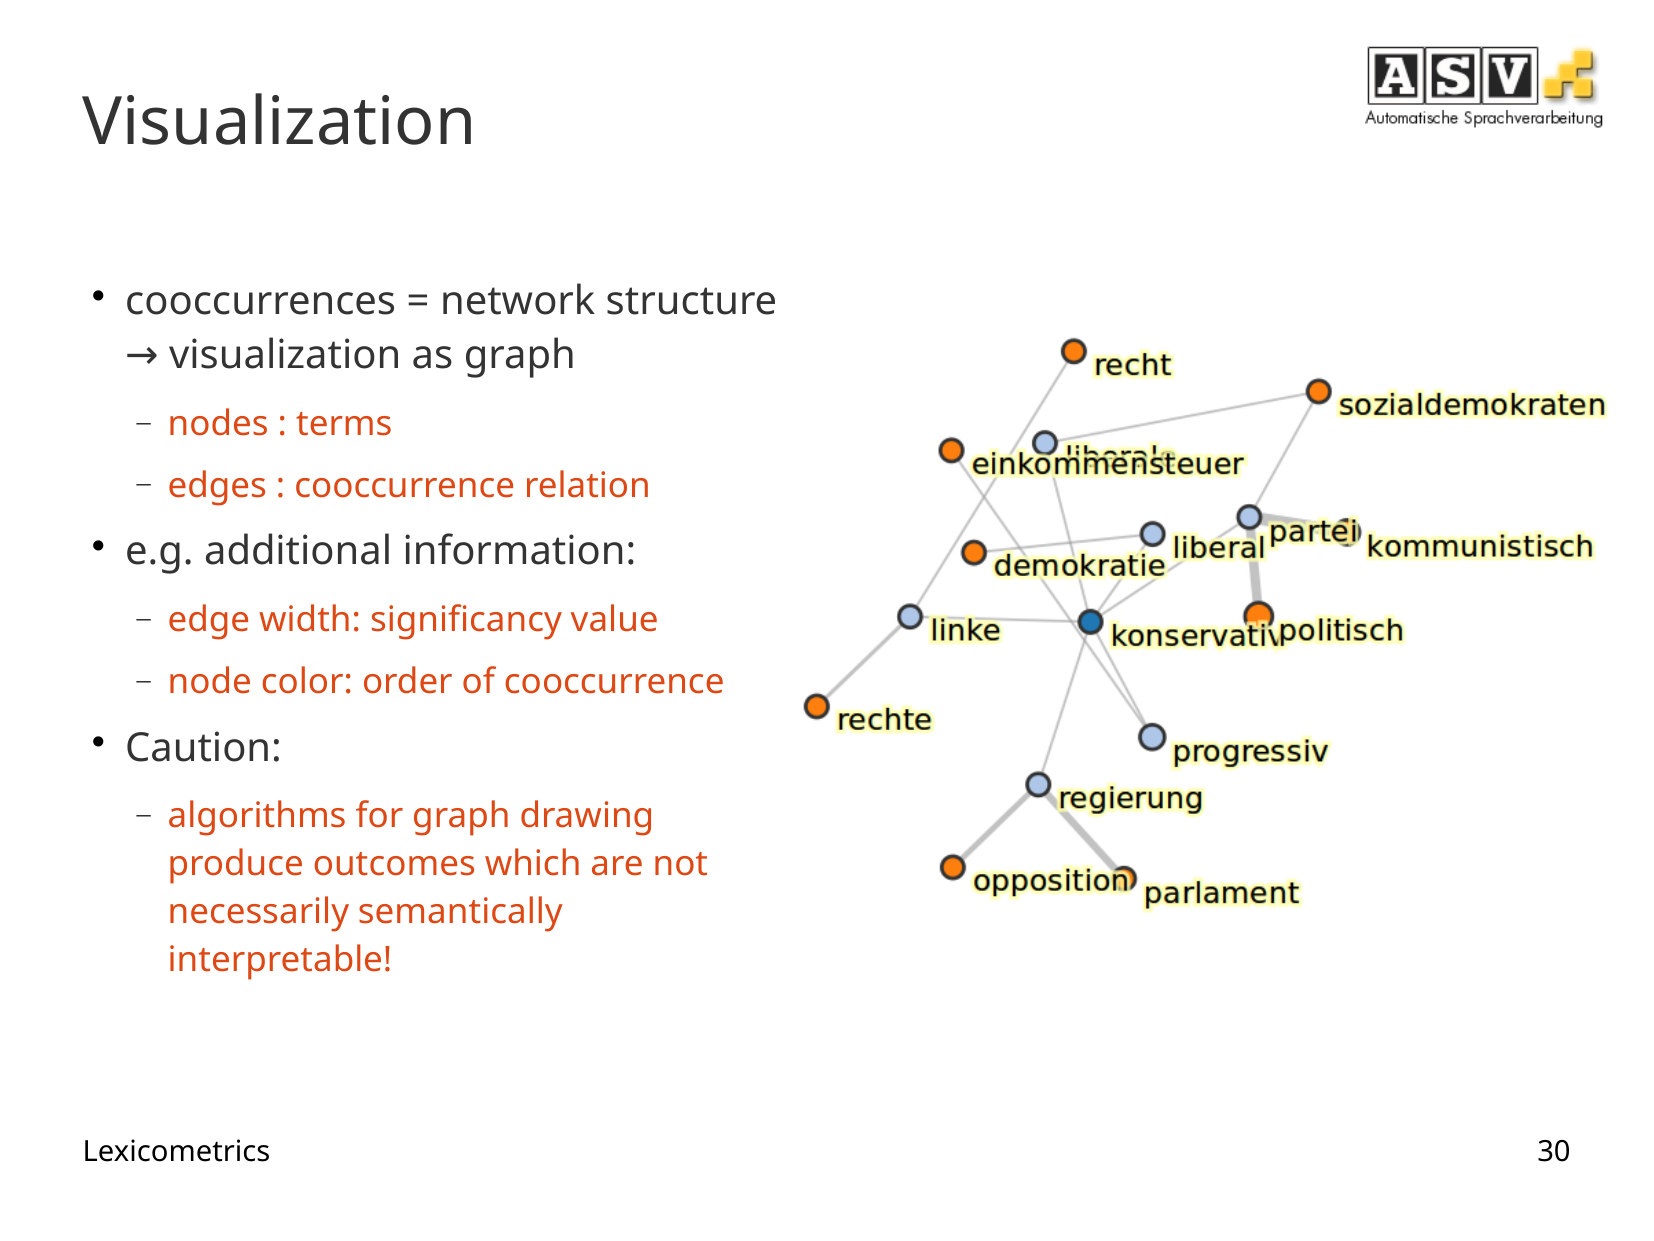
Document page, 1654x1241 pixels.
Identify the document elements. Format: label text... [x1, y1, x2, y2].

picture [1364, 43, 1605, 129]
list cooccurrences = network structure → visualization as graph nodes : terms edges : cooccurrence relation e.g. additional information: edge width: significancy value node color: order of cooccurrence Caution: algorithms for graph drawing produce outcomes which are not necessarily semantically interpretable! [82, 271, 793, 991]
title Visualization [82, 49, 1347, 189]
picture [793, 301, 1629, 928]
